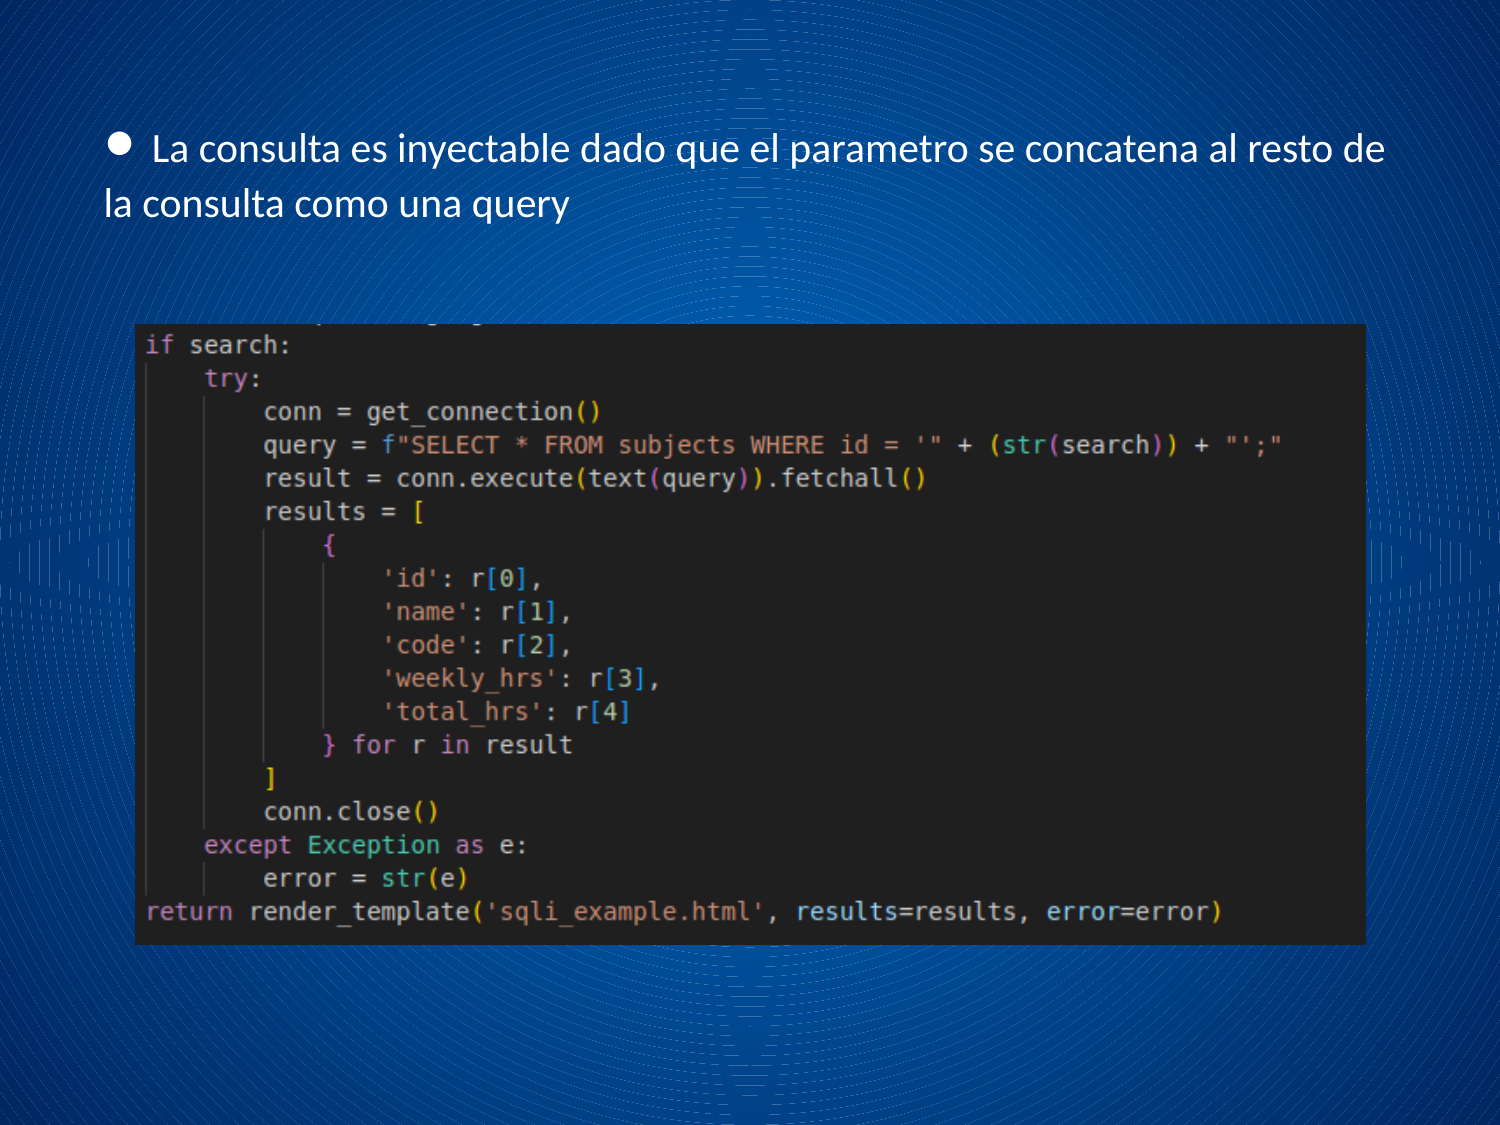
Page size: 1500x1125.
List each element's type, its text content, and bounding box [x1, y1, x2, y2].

list • La consulta es inyectable dado que el parametro se concatena al resto de la consulta como una query [88, 88, 1439, 355]
picture [135, 324, 1366, 945]
